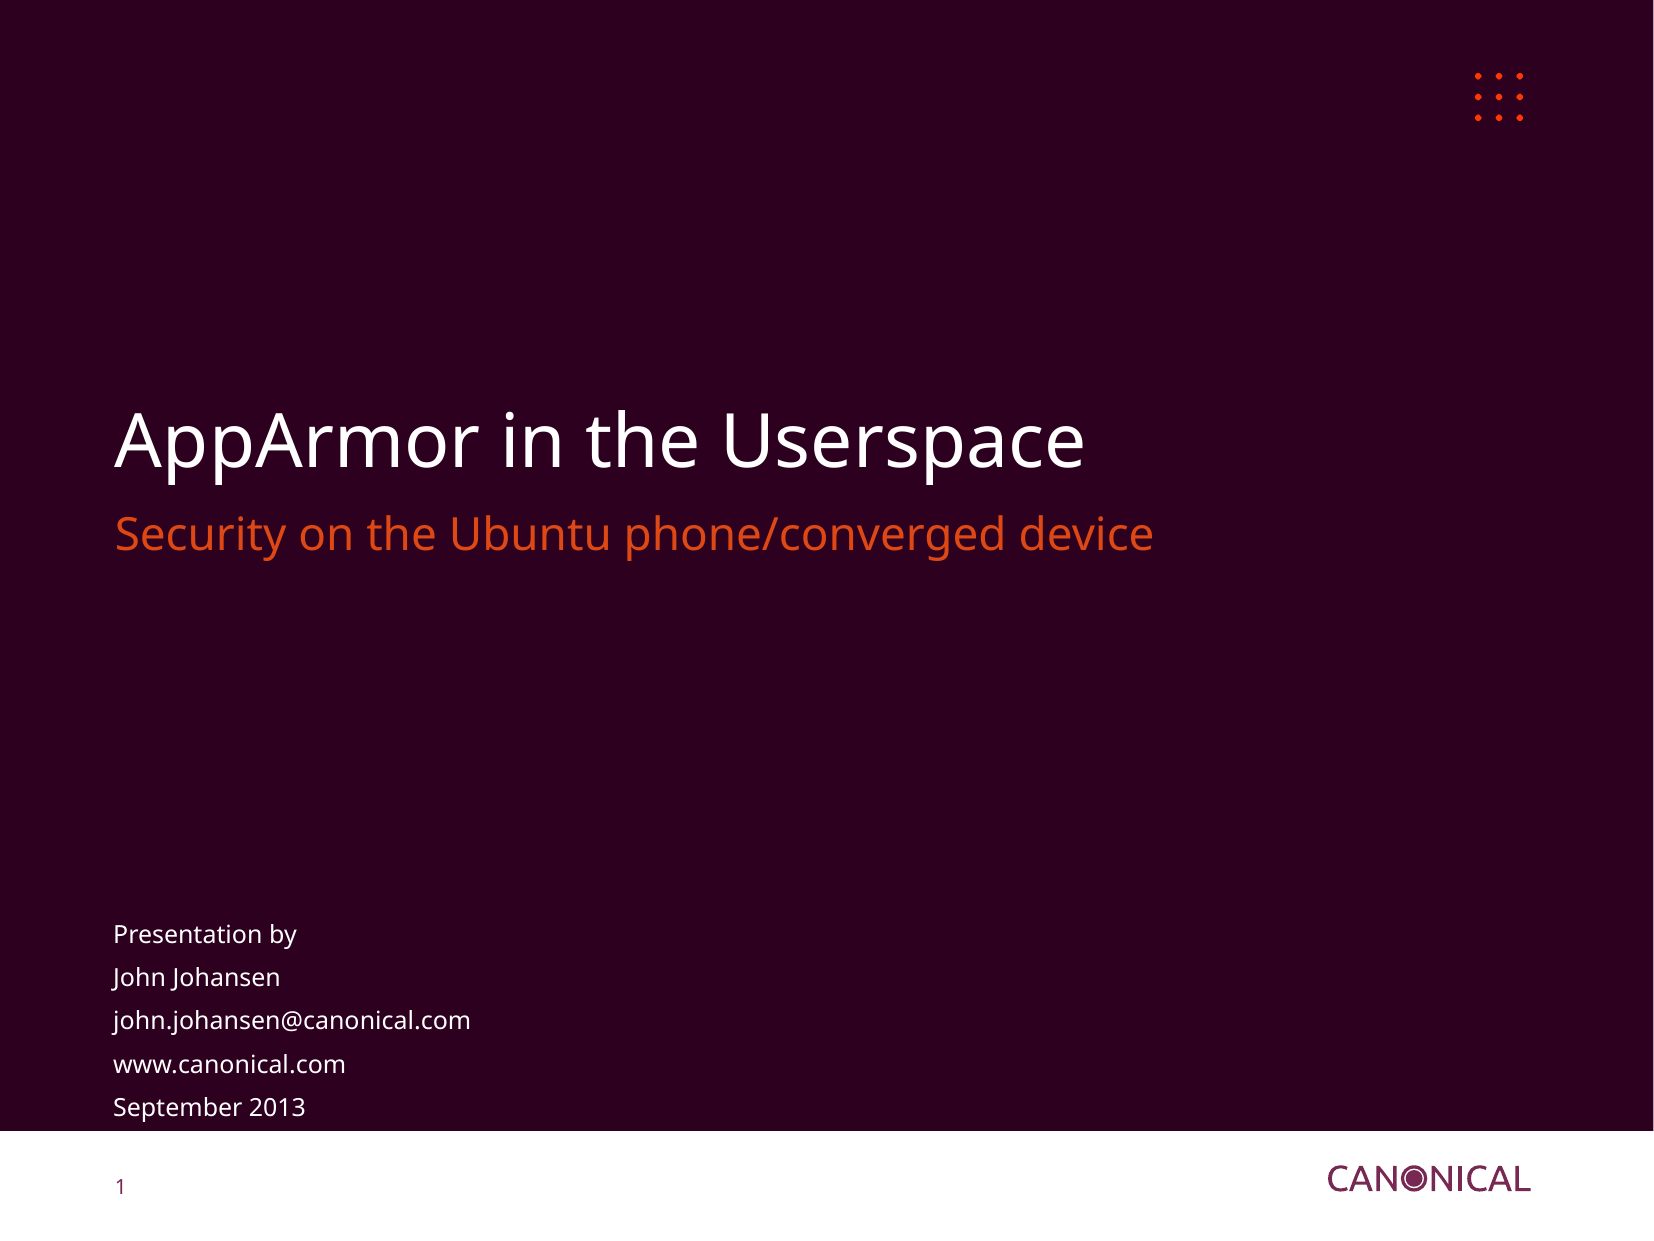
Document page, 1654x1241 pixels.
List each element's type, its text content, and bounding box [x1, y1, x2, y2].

list Presentation by John Johansen john.johansen@canonical.com www.canonical.com September 2013 [113, 913, 817, 1171]
picture [0, 0, 1654, 1131]
title AppArmor in the Userspace Security on the Ubuntu phone/converged device [114, 293, 1293, 637]
